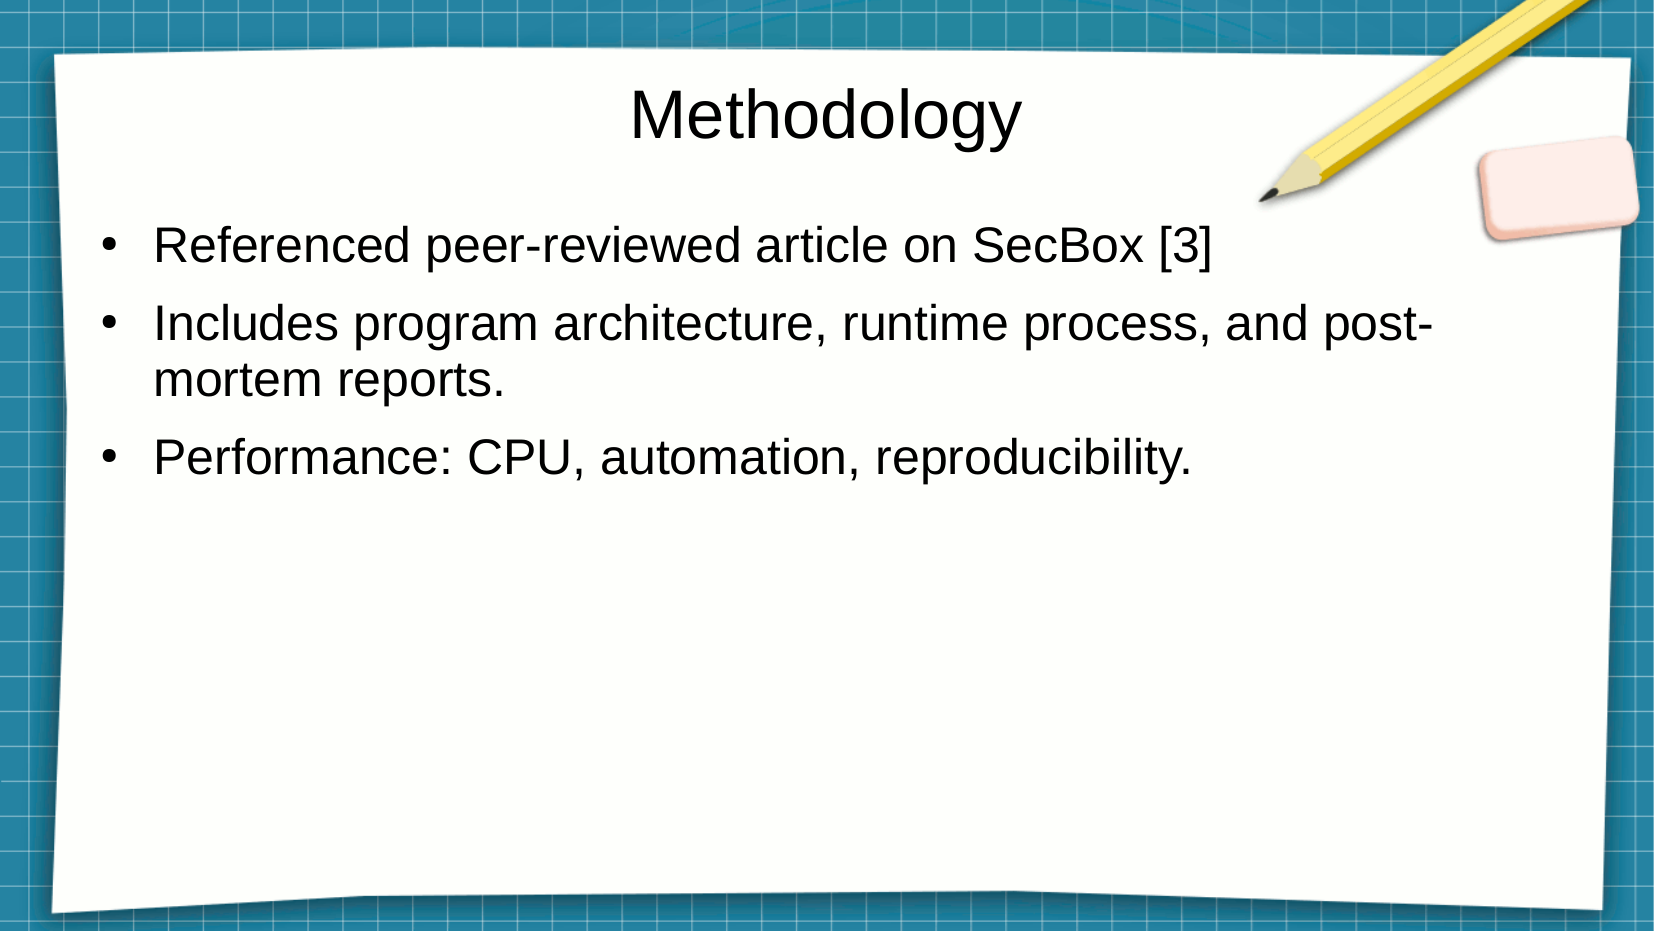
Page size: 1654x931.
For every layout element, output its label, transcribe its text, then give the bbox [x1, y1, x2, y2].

list Referenced peer-reviewed article on SecBox [3] Includes program architecture, runtime process, and post-mortem reports. Performance: CPU, automation, reproducibility. [82, 217, 1571, 758]
picture [0, 0, 1654, 931]
title Methodology [82, 37, 1571, 193]
